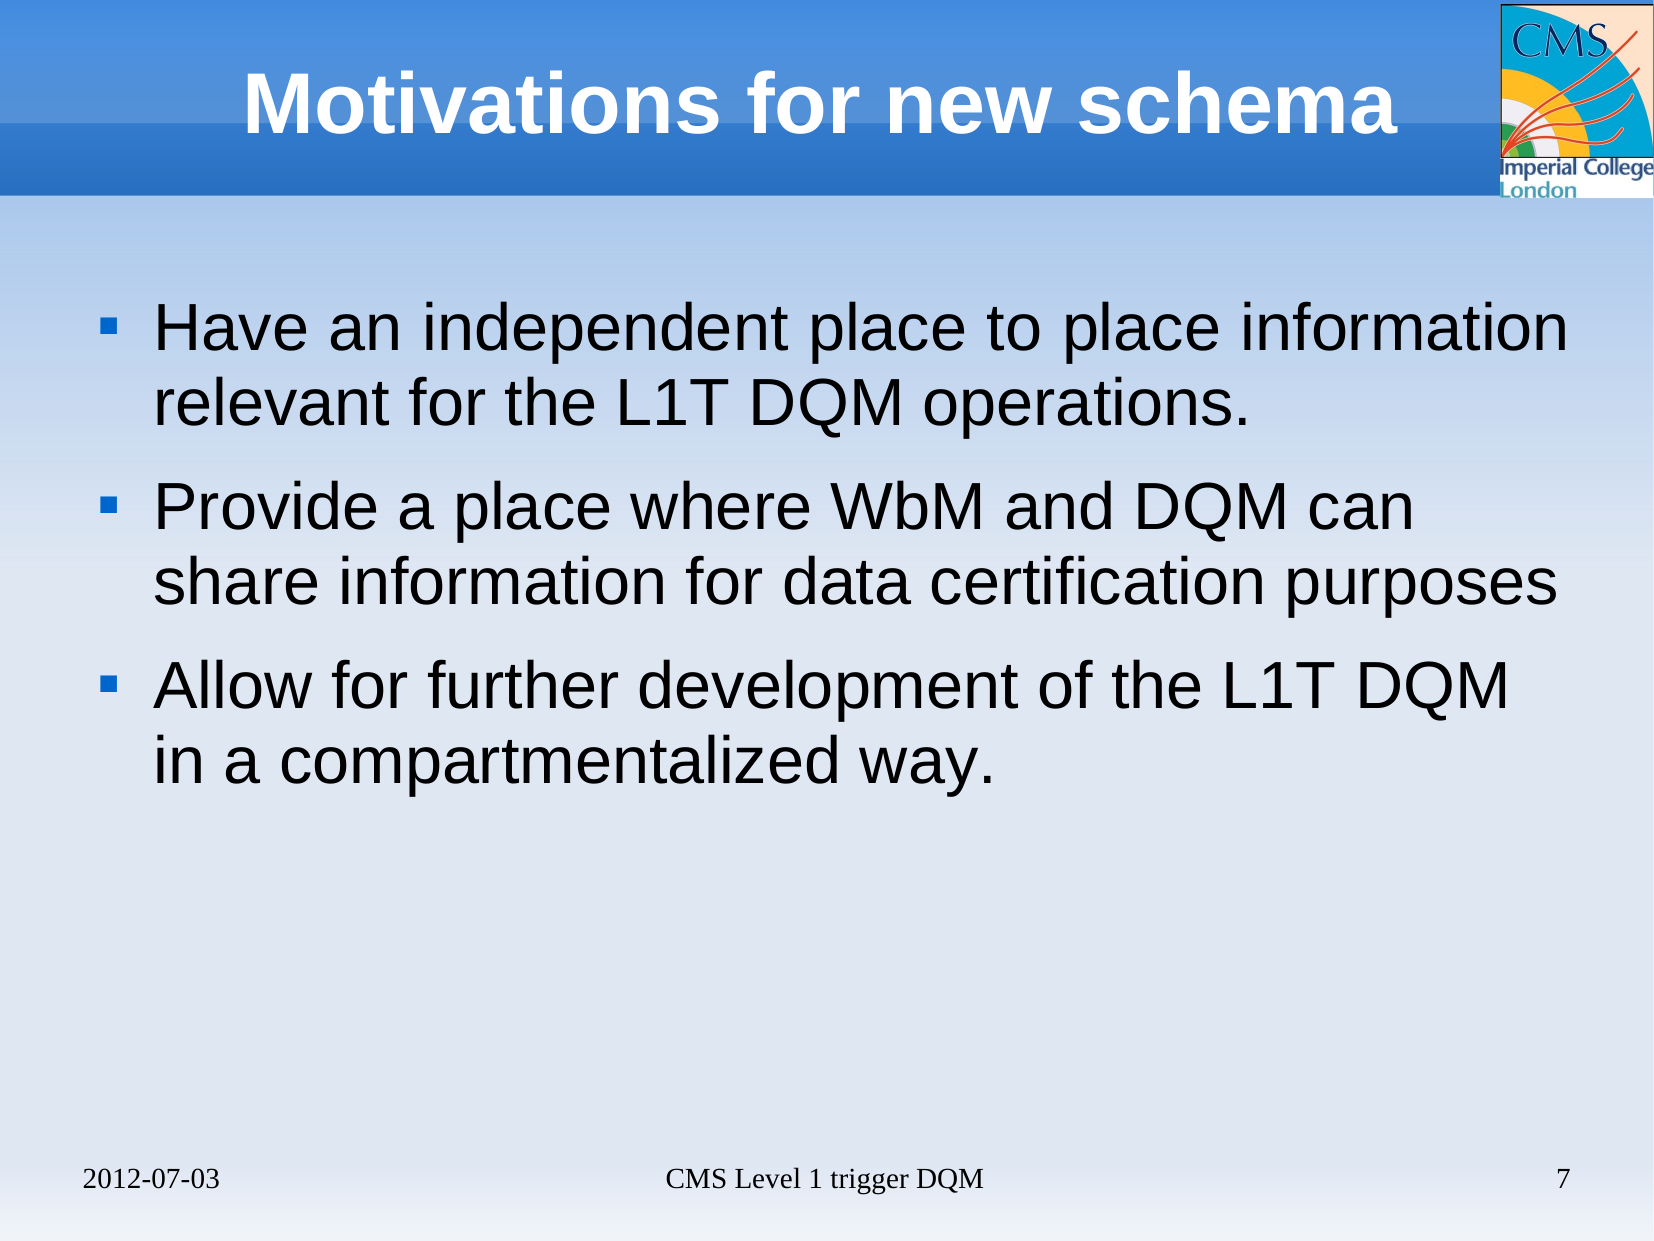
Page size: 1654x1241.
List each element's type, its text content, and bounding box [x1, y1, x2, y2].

list Have an independent place to place information relevant for the L1T DQM operations. Provide a place where WbM and DQM can share information for data certification purposes Allow for further development of the L1T DQM in a compartmentalized way. [82, 290, 1571, 1109]
title Motivations for new schema [76, 0, 1565, 208]
picture [0, 0, 1654, 1241]
